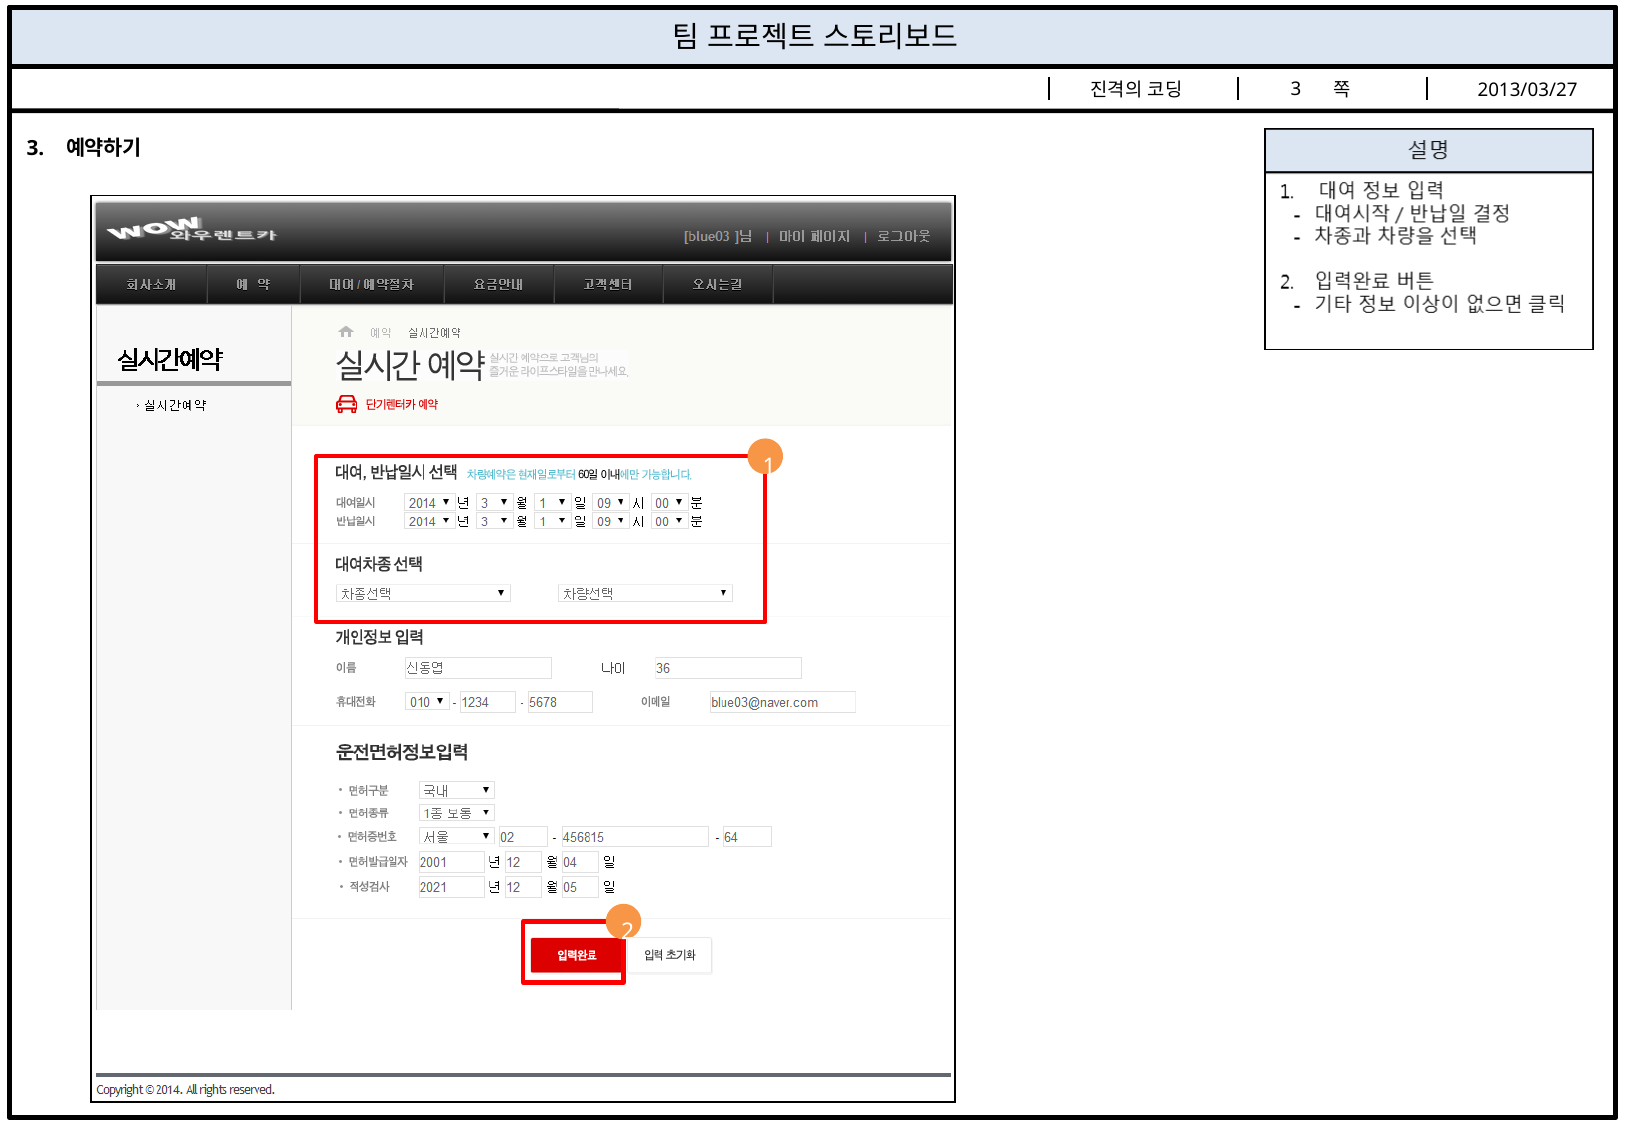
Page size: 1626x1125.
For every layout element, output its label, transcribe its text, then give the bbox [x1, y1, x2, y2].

text_box 3. 예약하기 [11, 114, 1356, 167]
picture [1264, 128, 1594, 350]
text_box 1 [747, 438, 783, 474]
text_box 2013/03/27 [1462, 70, 1590, 108]
picture [91, 196, 955, 1102]
text_box 팀 프로젝트 스토리보드 [15, 11, 1616, 62]
text_box 2 [605, 903, 642, 940]
text_box 진격의 코딩 [1075, 70, 1207, 108]
text_box <숫자> [1275, 68, 1346, 109]
